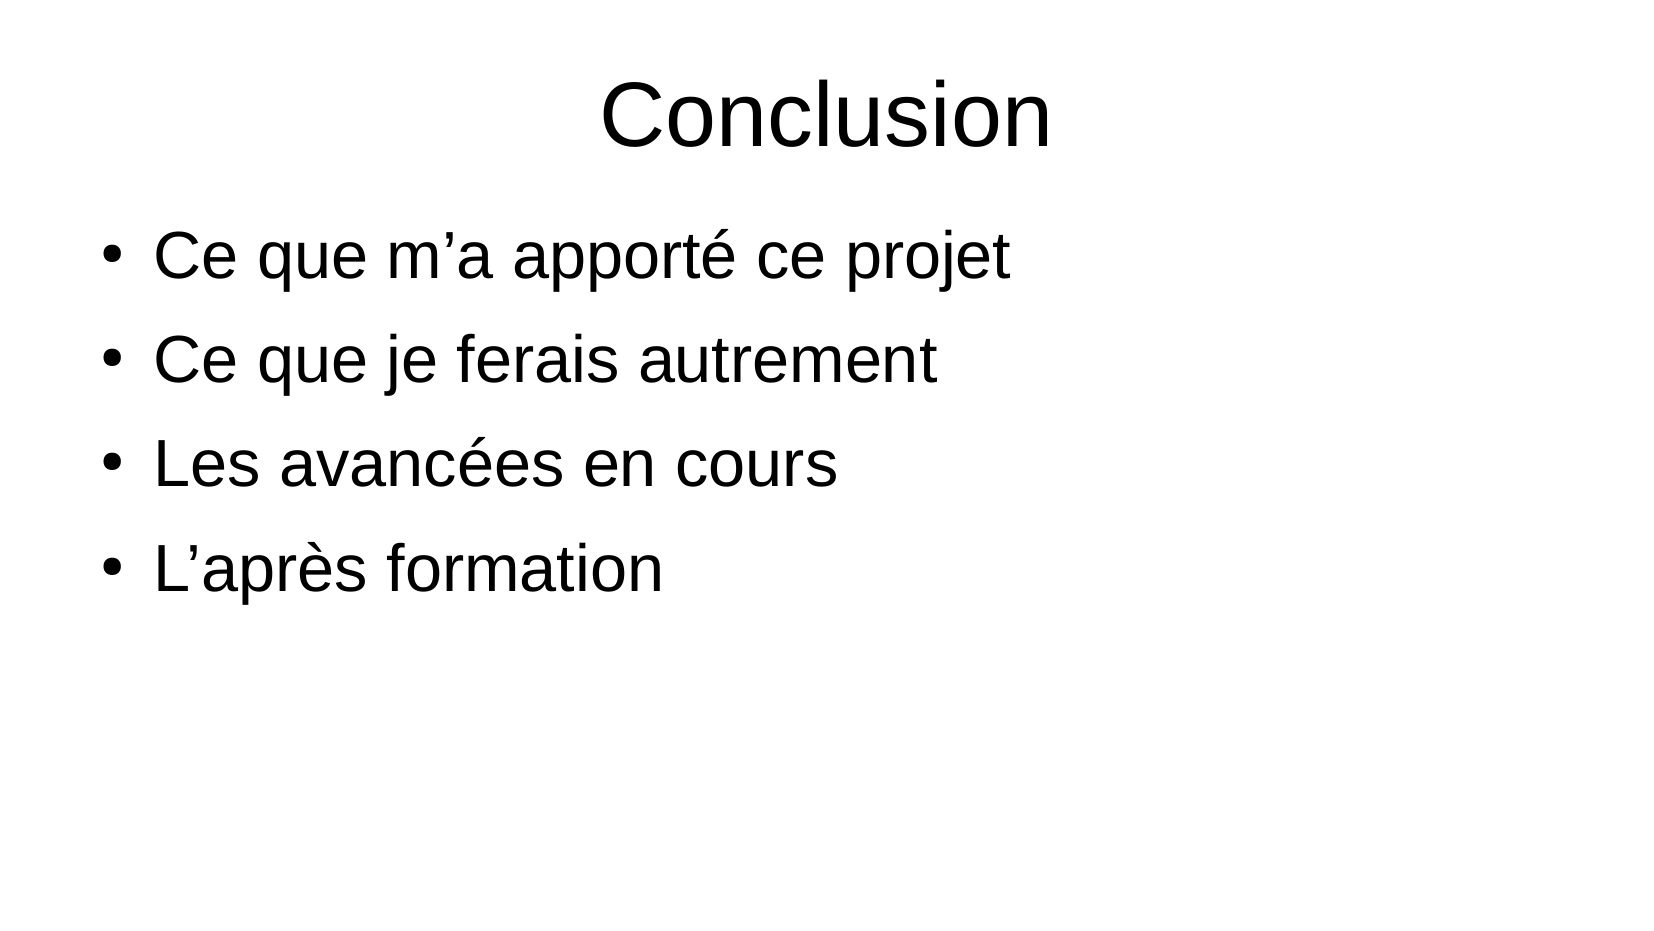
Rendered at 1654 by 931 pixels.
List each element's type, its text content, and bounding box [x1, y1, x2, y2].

list Ce que m’a apporté ce projet Ce que je ferais autrement Les avancées en cours L’après formation [82, 217, 1571, 758]
title Conclusion [82, 37, 1571, 193]
